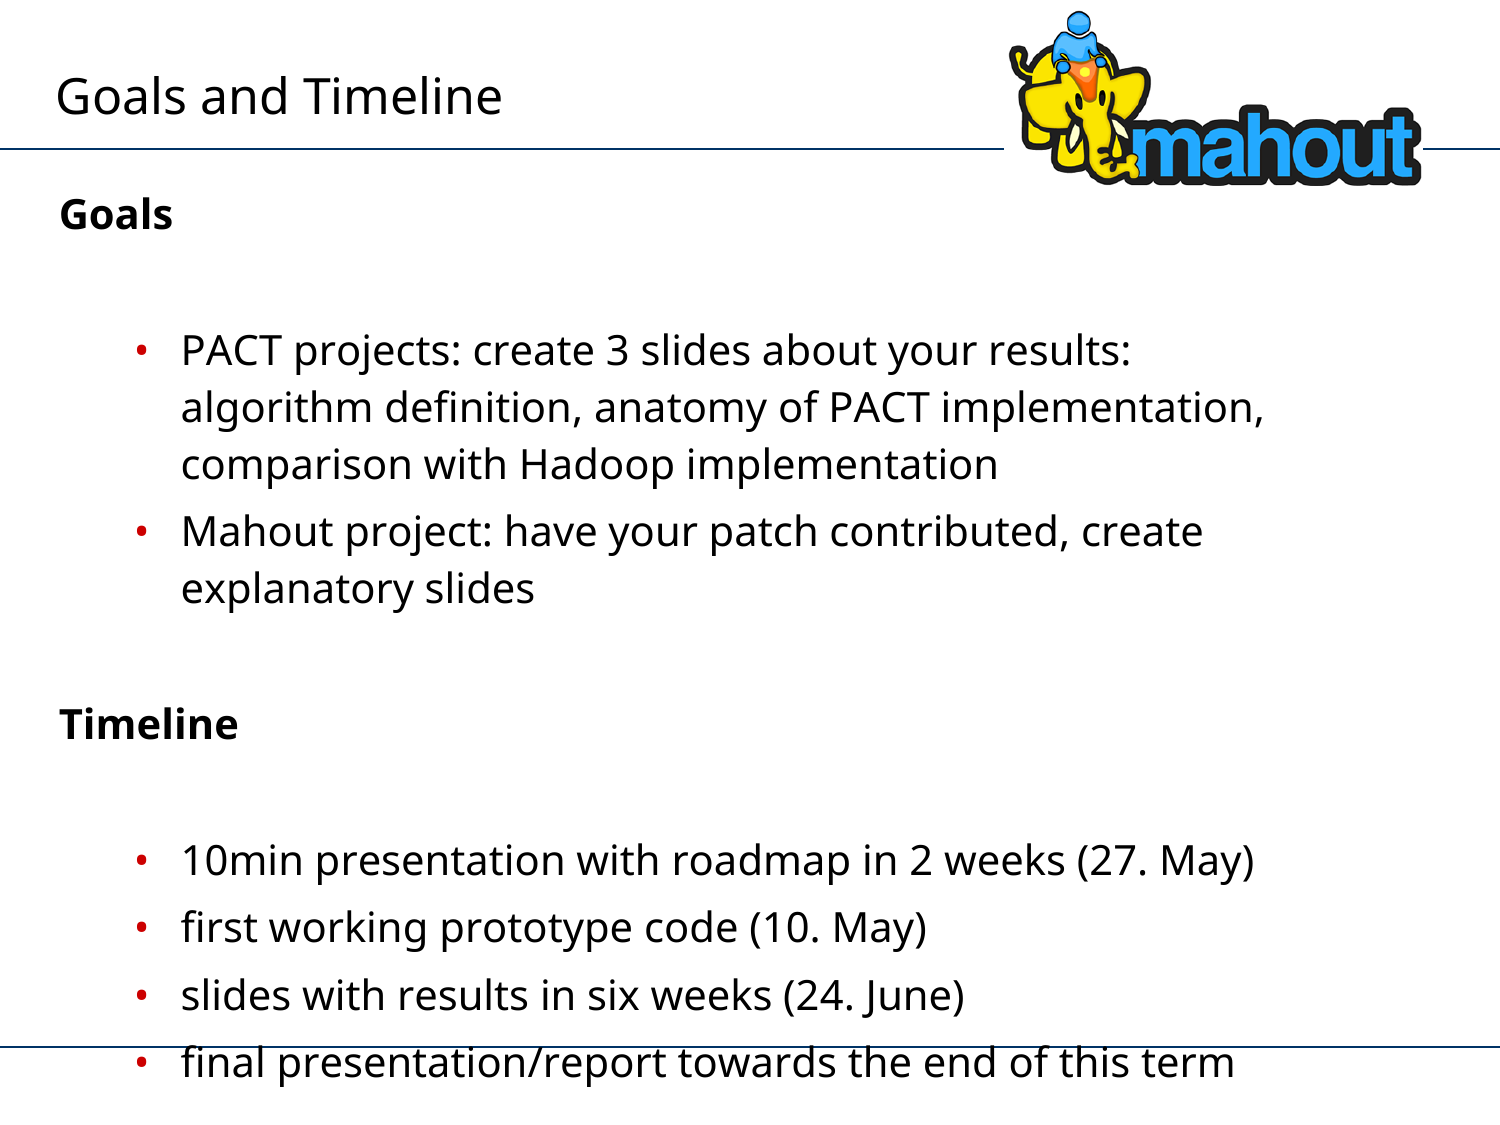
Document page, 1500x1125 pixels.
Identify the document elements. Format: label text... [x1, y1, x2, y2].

picture [1004, 10, 1423, 177]
title Goals and Timeline [41, 0, 1016, 138]
list Goals PACT projects: create 3 slides about your results: algorithm definition, anatomy of PACT implementation, comparison with Hadoop implementation Mahout project: have your patch contributed, create explanatory slides Timeline 10min presentation with roadmap in 2 weeks (27. May) first working prototype code (10. May) slides with results in six weeks (24. June) final presentation/report towards the end of this term [44, 177, 1450, 1125]
